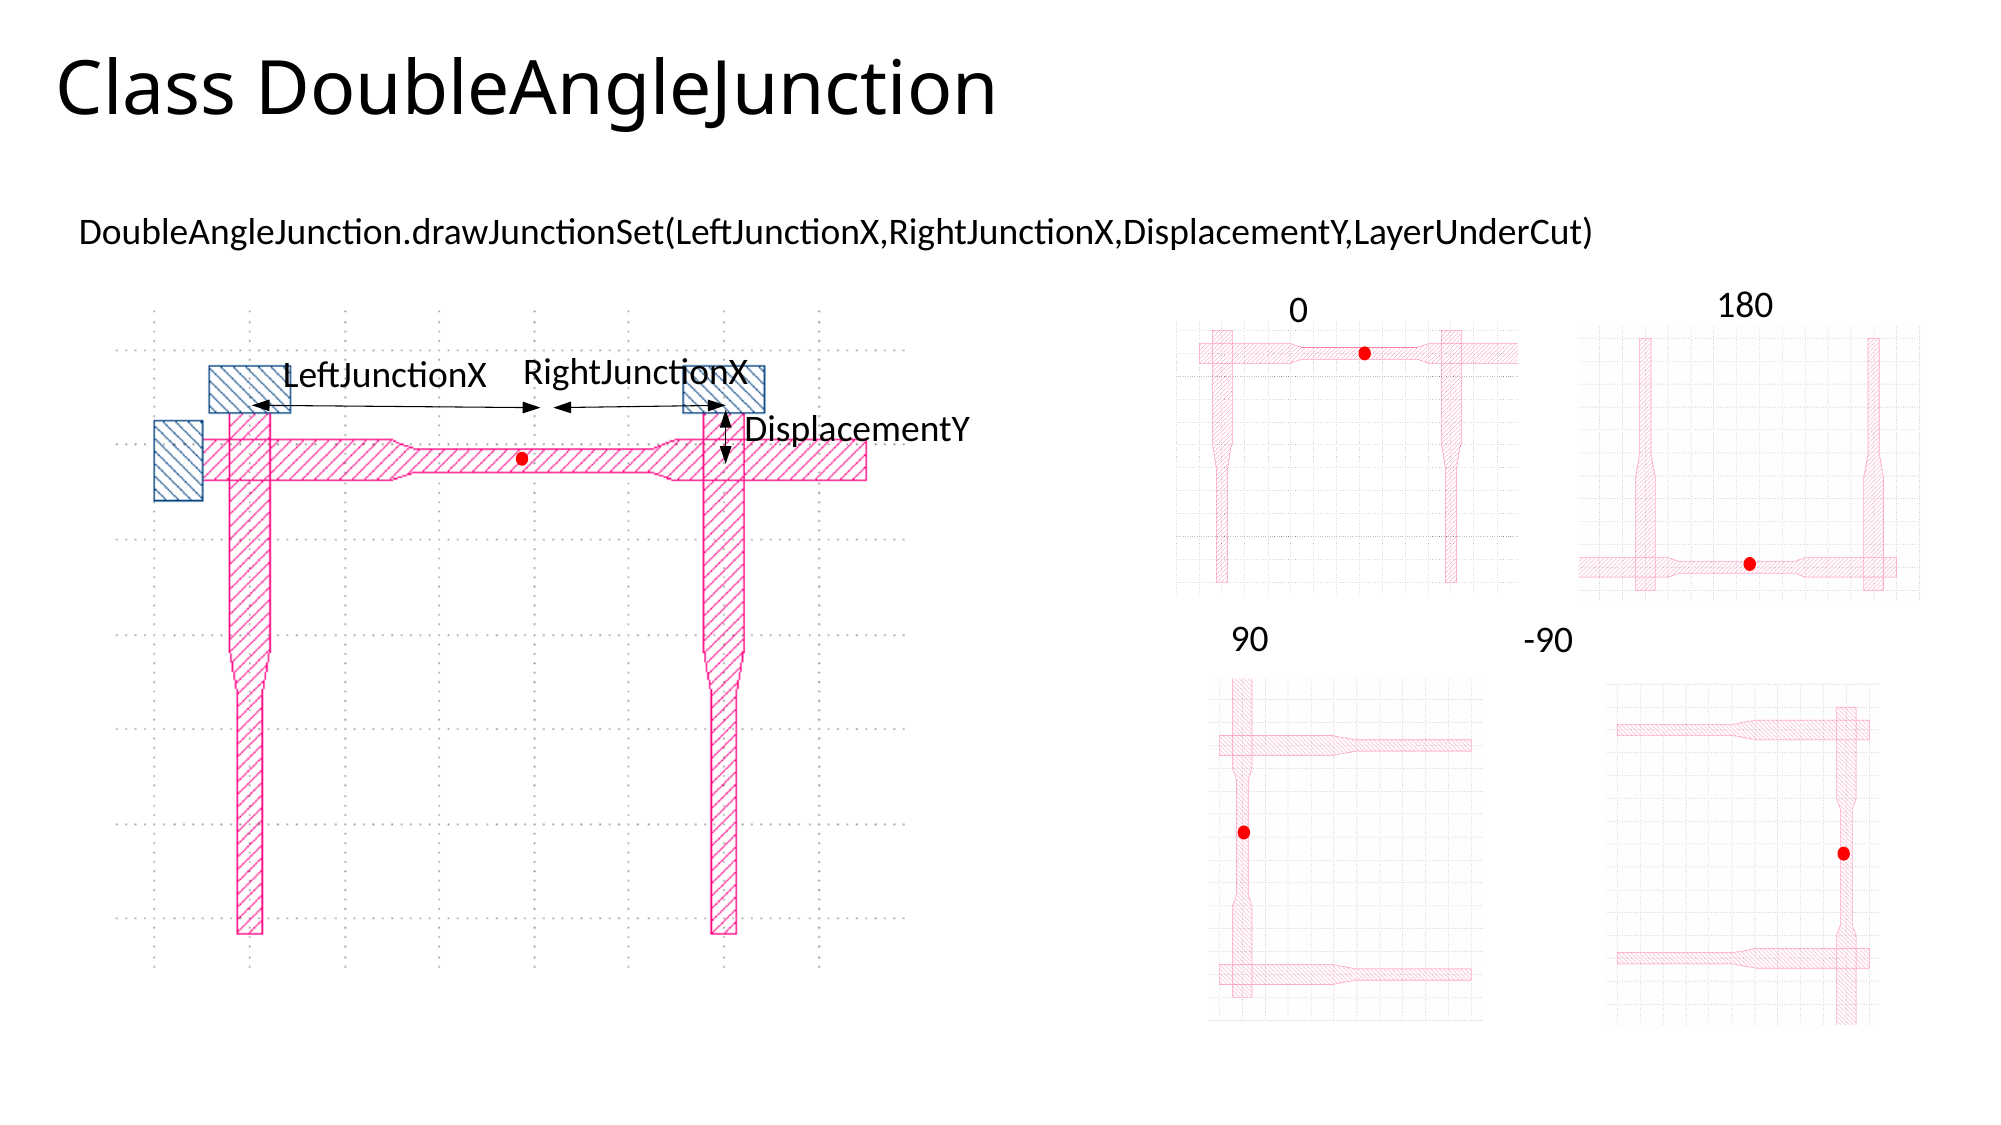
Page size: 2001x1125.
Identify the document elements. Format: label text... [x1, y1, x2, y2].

text_box 0 [1274, 277, 1371, 338]
text_box -90 [1508, 607, 1606, 669]
picture [1605, 682, 1880, 1025]
text_box [1237, 825, 1251, 840]
text_box DoubleAngleJunction.drawJunctionSet(LeftJunctionX,RightJunctionX,DisplacementY,LayerUnderCut) [64, 200, 1626, 260]
title Class DoubleAngleJunction [40, 0, 1766, 200]
text_box [515, 451, 529, 466]
picture [1208, 679, 1483, 1022]
text_box LeftJunctionX [267, 342, 525, 403]
text_box 90 [1215, 606, 1313, 667]
text_box 180 [1701, 272, 1799, 326]
text_box RightJunctionX [508, 339, 765, 401]
text_box [1358, 346, 1371, 361]
text_box [1743, 557, 1756, 571]
picture [572, 401, 707, 406]
text_box [1837, 846, 1850, 861]
picture [1578, 327, 1921, 601]
text_box DisplacementY [729, 396, 986, 457]
picture [109, 302, 907, 970]
picture [1174, 319, 1518, 594]
